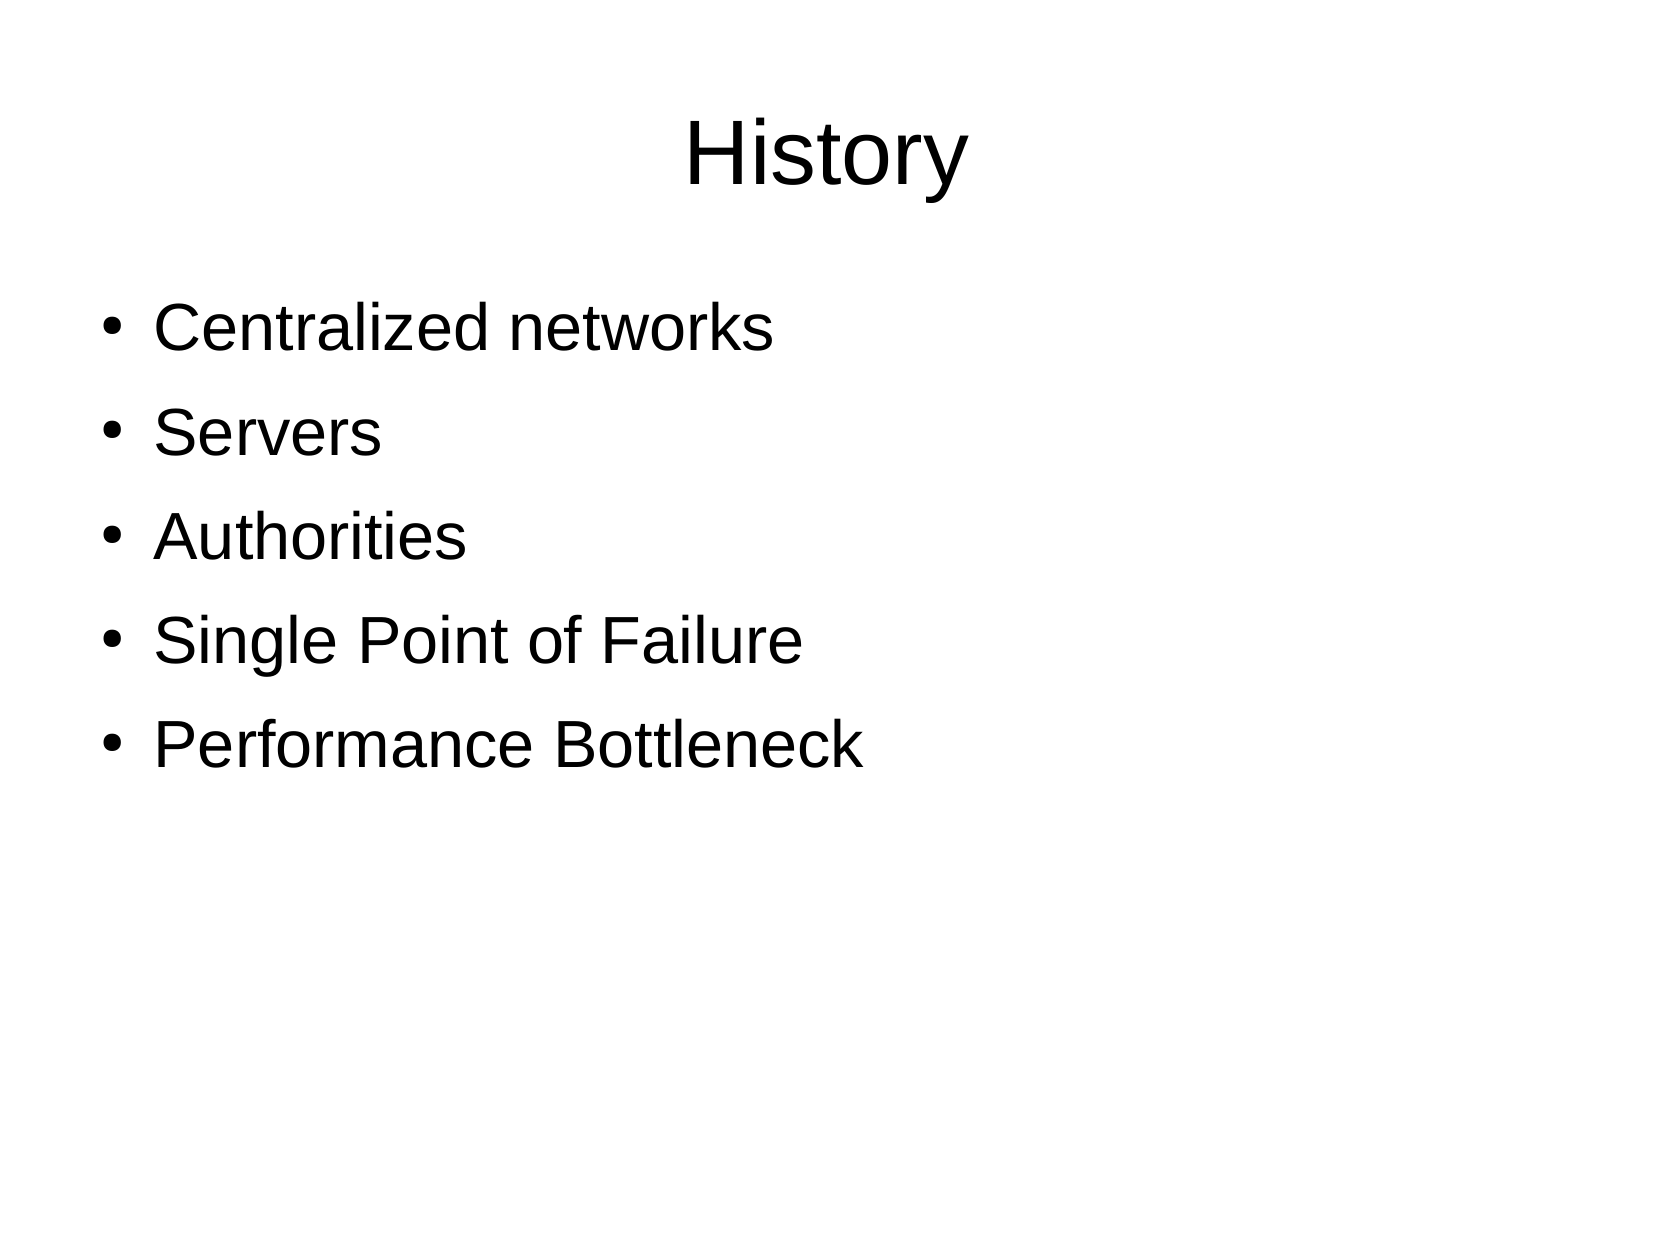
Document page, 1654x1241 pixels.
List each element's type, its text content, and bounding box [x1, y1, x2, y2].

list Centralized networks Servers Authorities Single Point of Failure Performance Bottleneck [82, 290, 1571, 1010]
title History [82, 49, 1571, 257]
